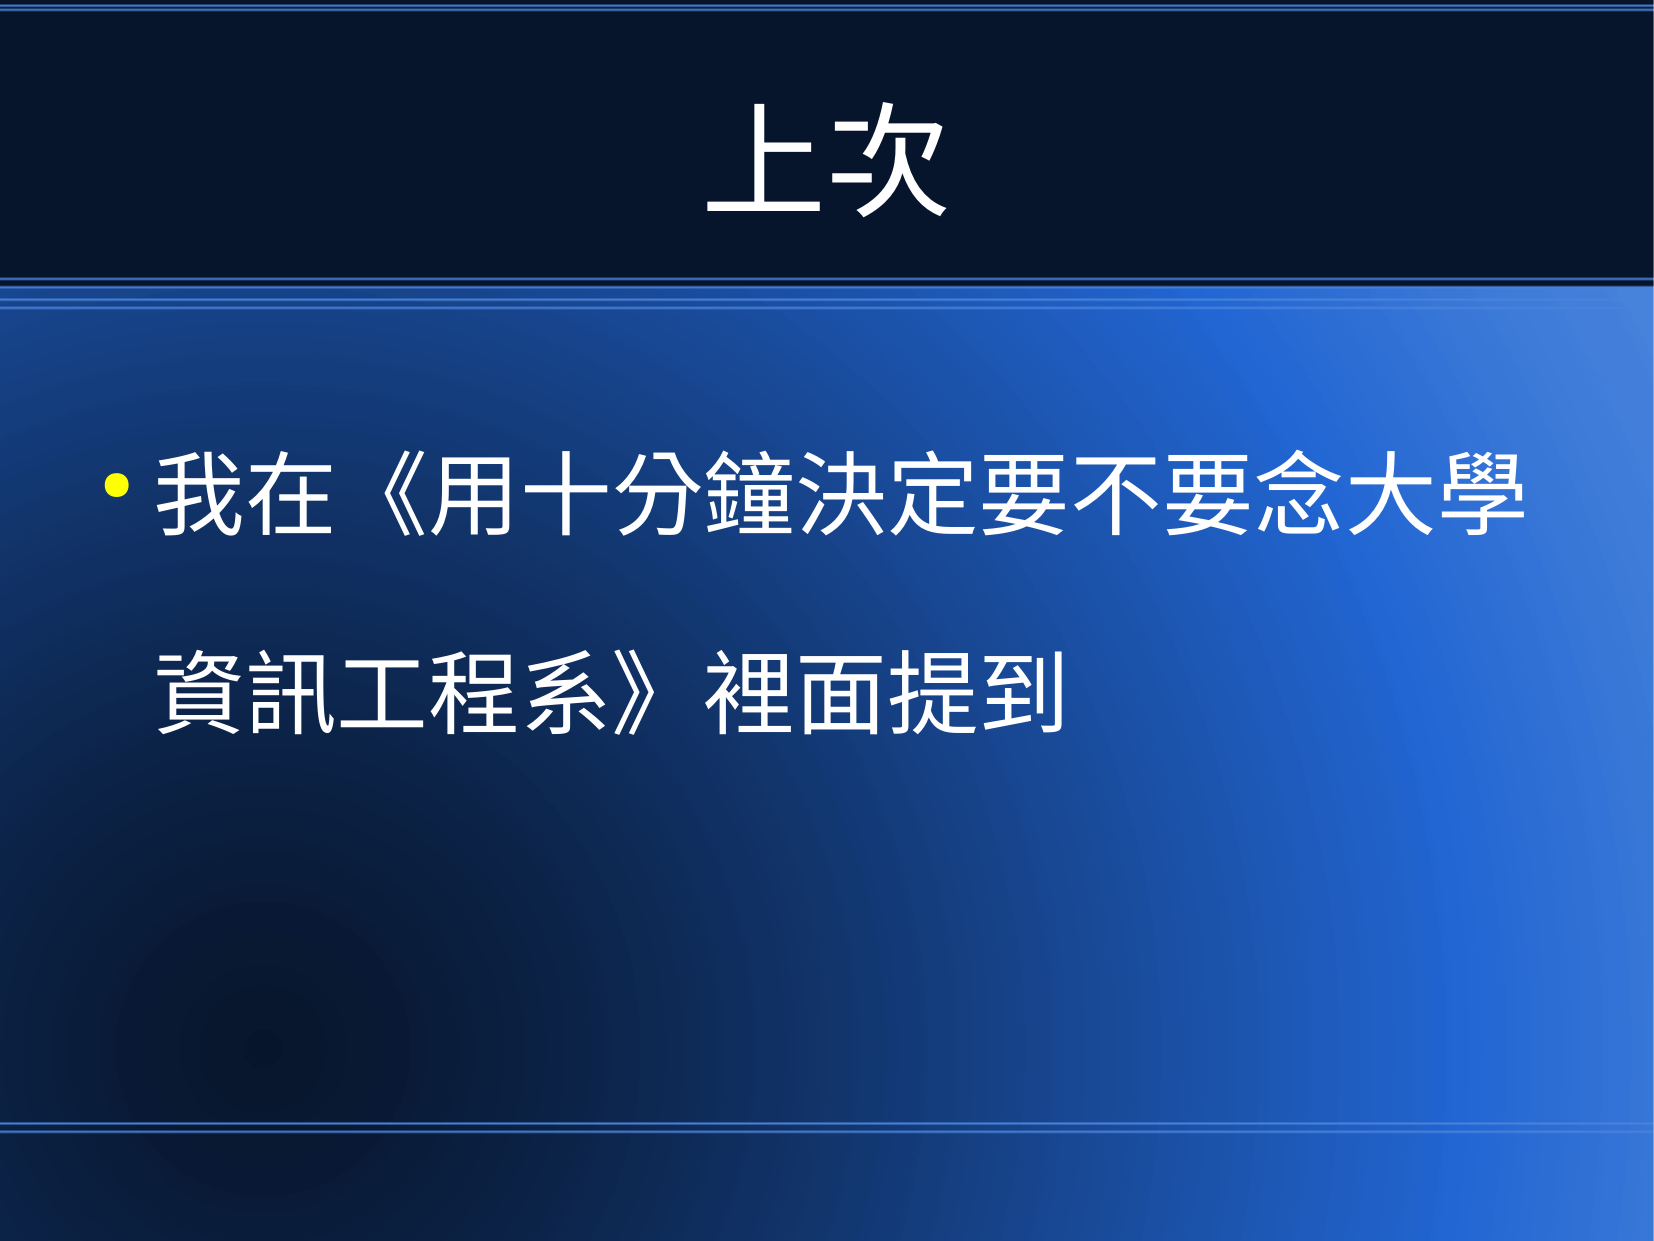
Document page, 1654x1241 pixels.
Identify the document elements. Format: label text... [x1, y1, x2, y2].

title 上次 [82, 49, 1571, 257]
list 我在《用十分鐘決定要不要念大學資訊工程系》裡面提到 [82, 355, 1571, 1241]
picture [0, 0, 1654, 1241]
